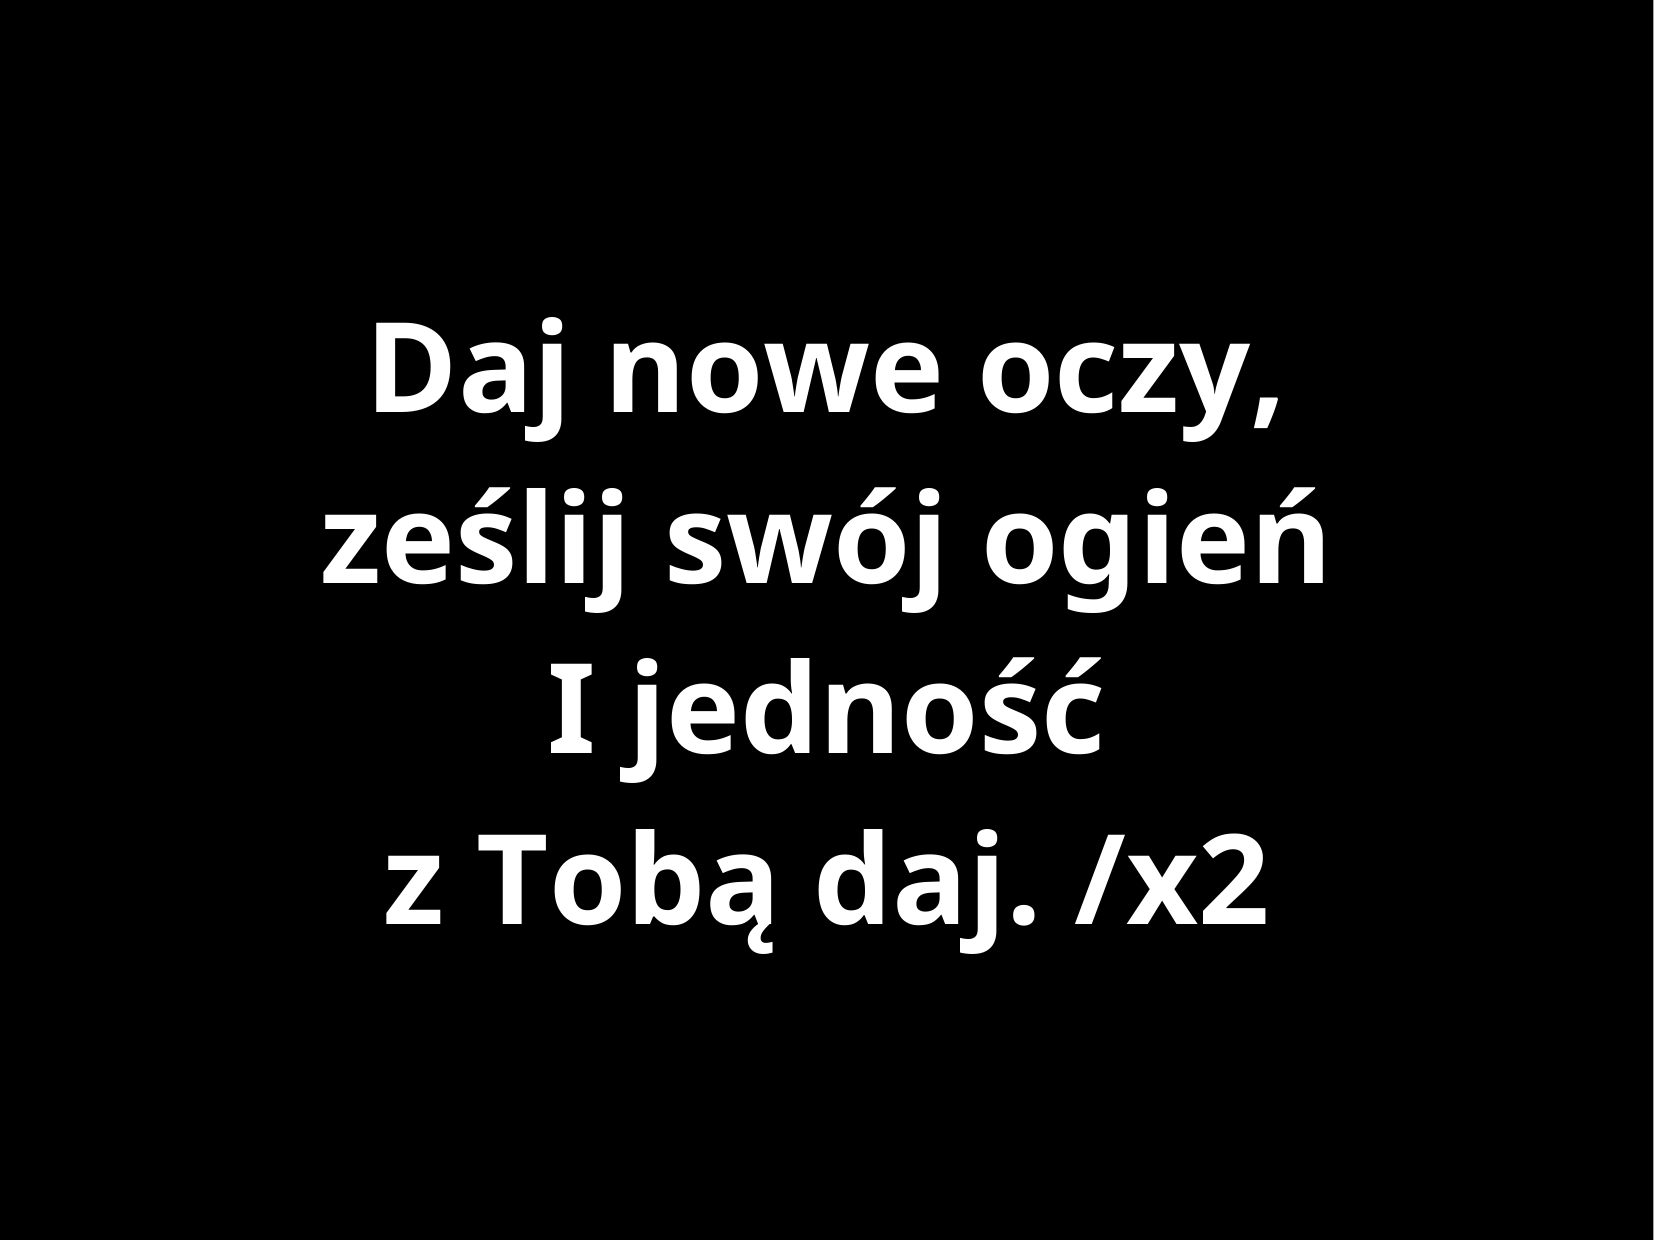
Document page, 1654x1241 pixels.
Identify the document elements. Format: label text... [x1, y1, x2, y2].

title Daj nowe oczy, ześlij swój ogień I jedność z Tobą daj. /x2 [0, 0, 1654, 1241]
